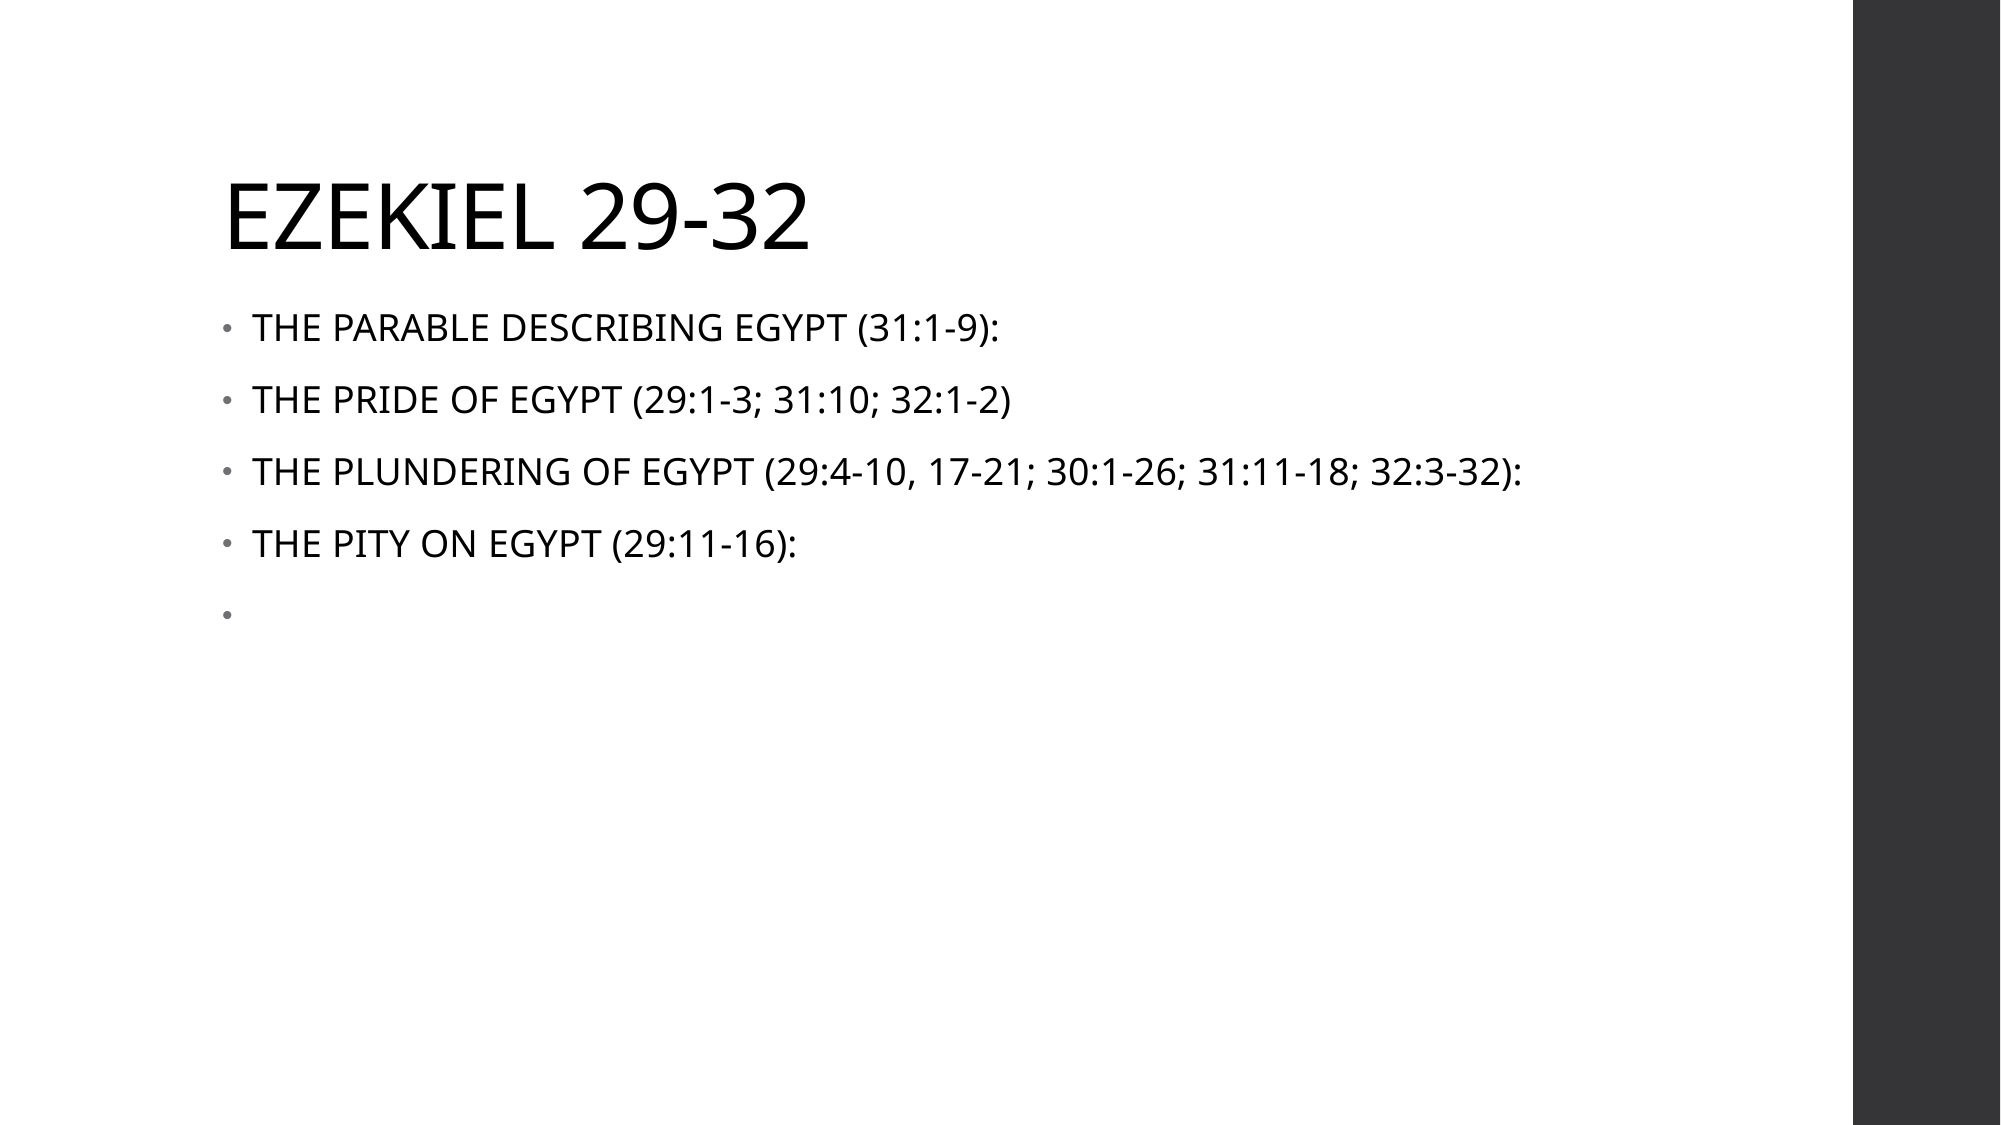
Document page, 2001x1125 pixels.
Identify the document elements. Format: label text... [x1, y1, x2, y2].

title EZEKIEL 29-32 [206, 60, 1797, 278]
list THE PARABLE DESCRIBING EGYPT (31:1-9): THE PRIDE OF EGYPT (29:1-3; 31:10; 32:1-2) THE PLUNDERING OF EGYPT (29:4-10, 17-21; 30:1-26; 31:11-18; 32:3-32): THE PITY ON EGYPT (29:11-16): [206, 299, 1617, 1014]
